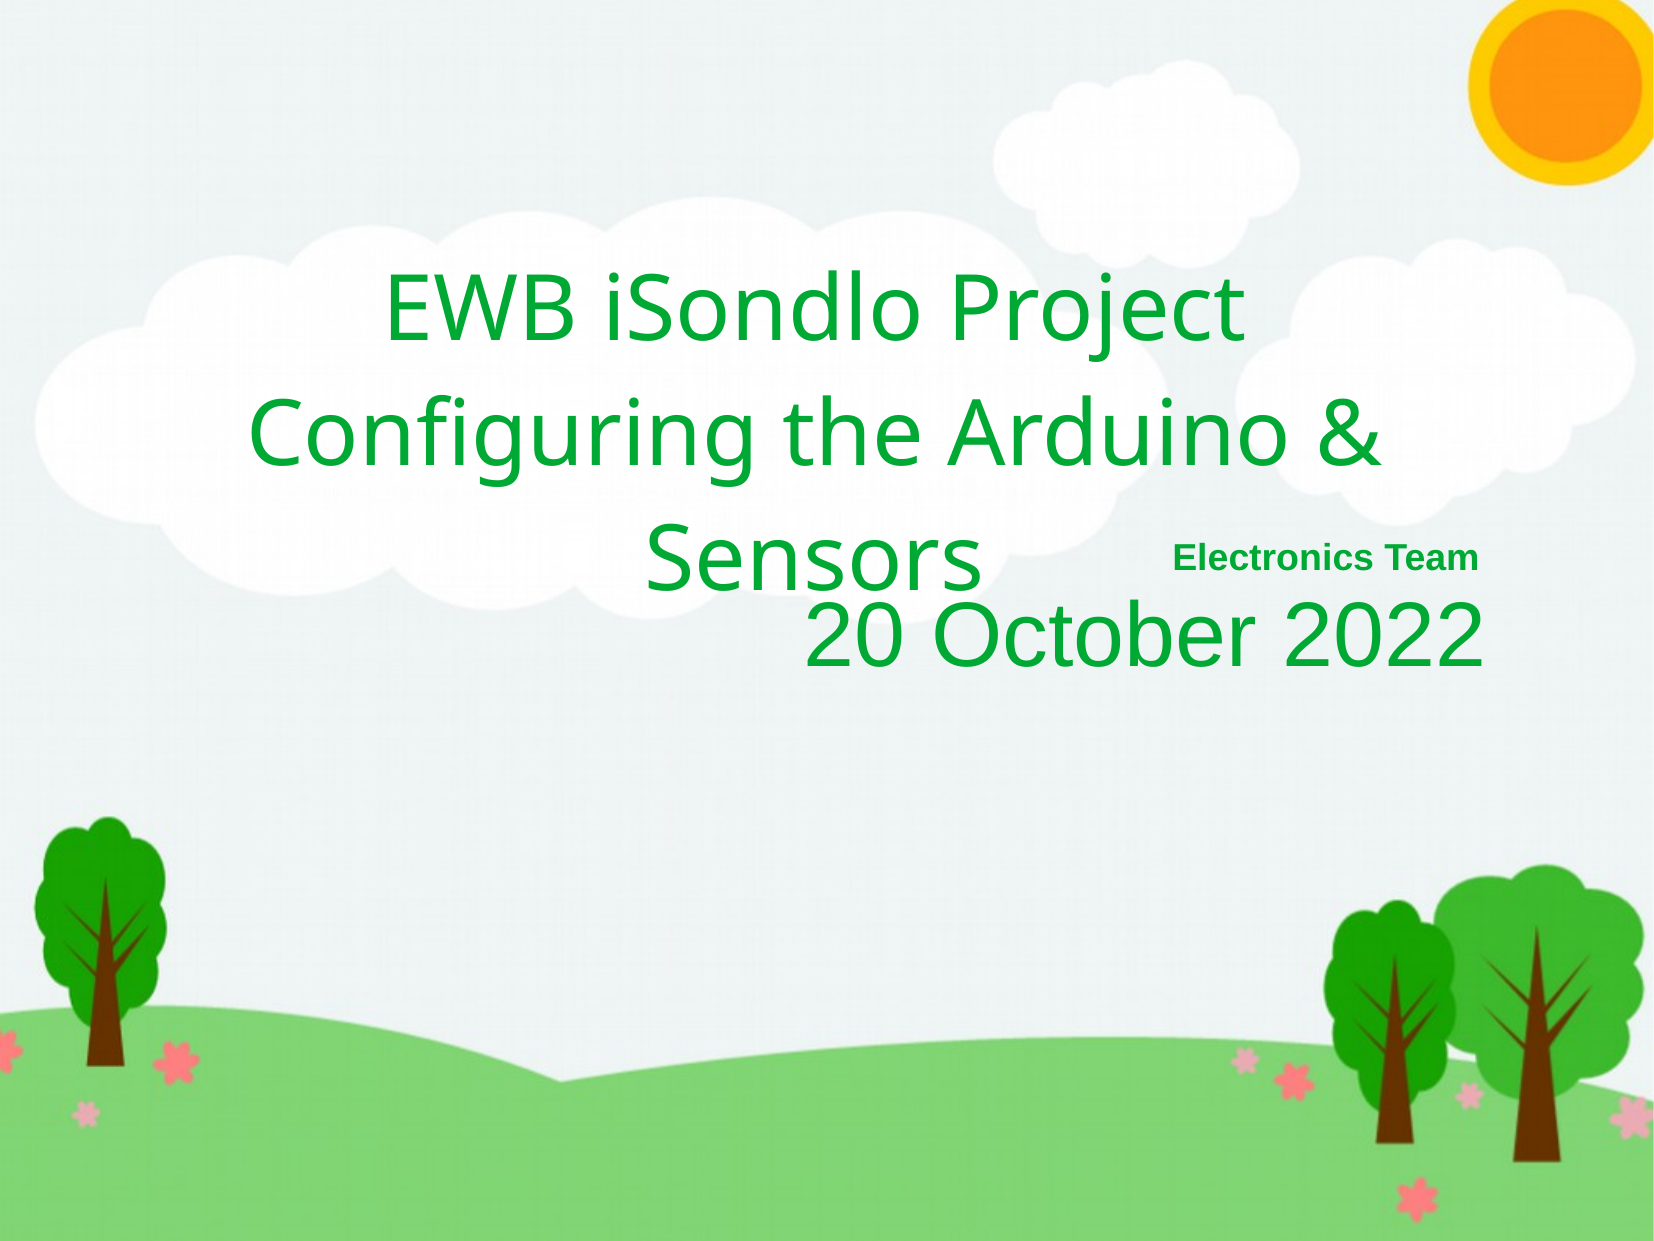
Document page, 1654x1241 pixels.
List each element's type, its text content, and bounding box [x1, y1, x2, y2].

picture [0, 0, 1654, 1241]
title EWB iSondlo Project Configuring the Arduino & Sensors [82, 283, 1548, 577]
text_box Electronics Team [1157, 528, 1501, 586]
subtitle 20 October 2022 [791, 573, 1501, 697]
